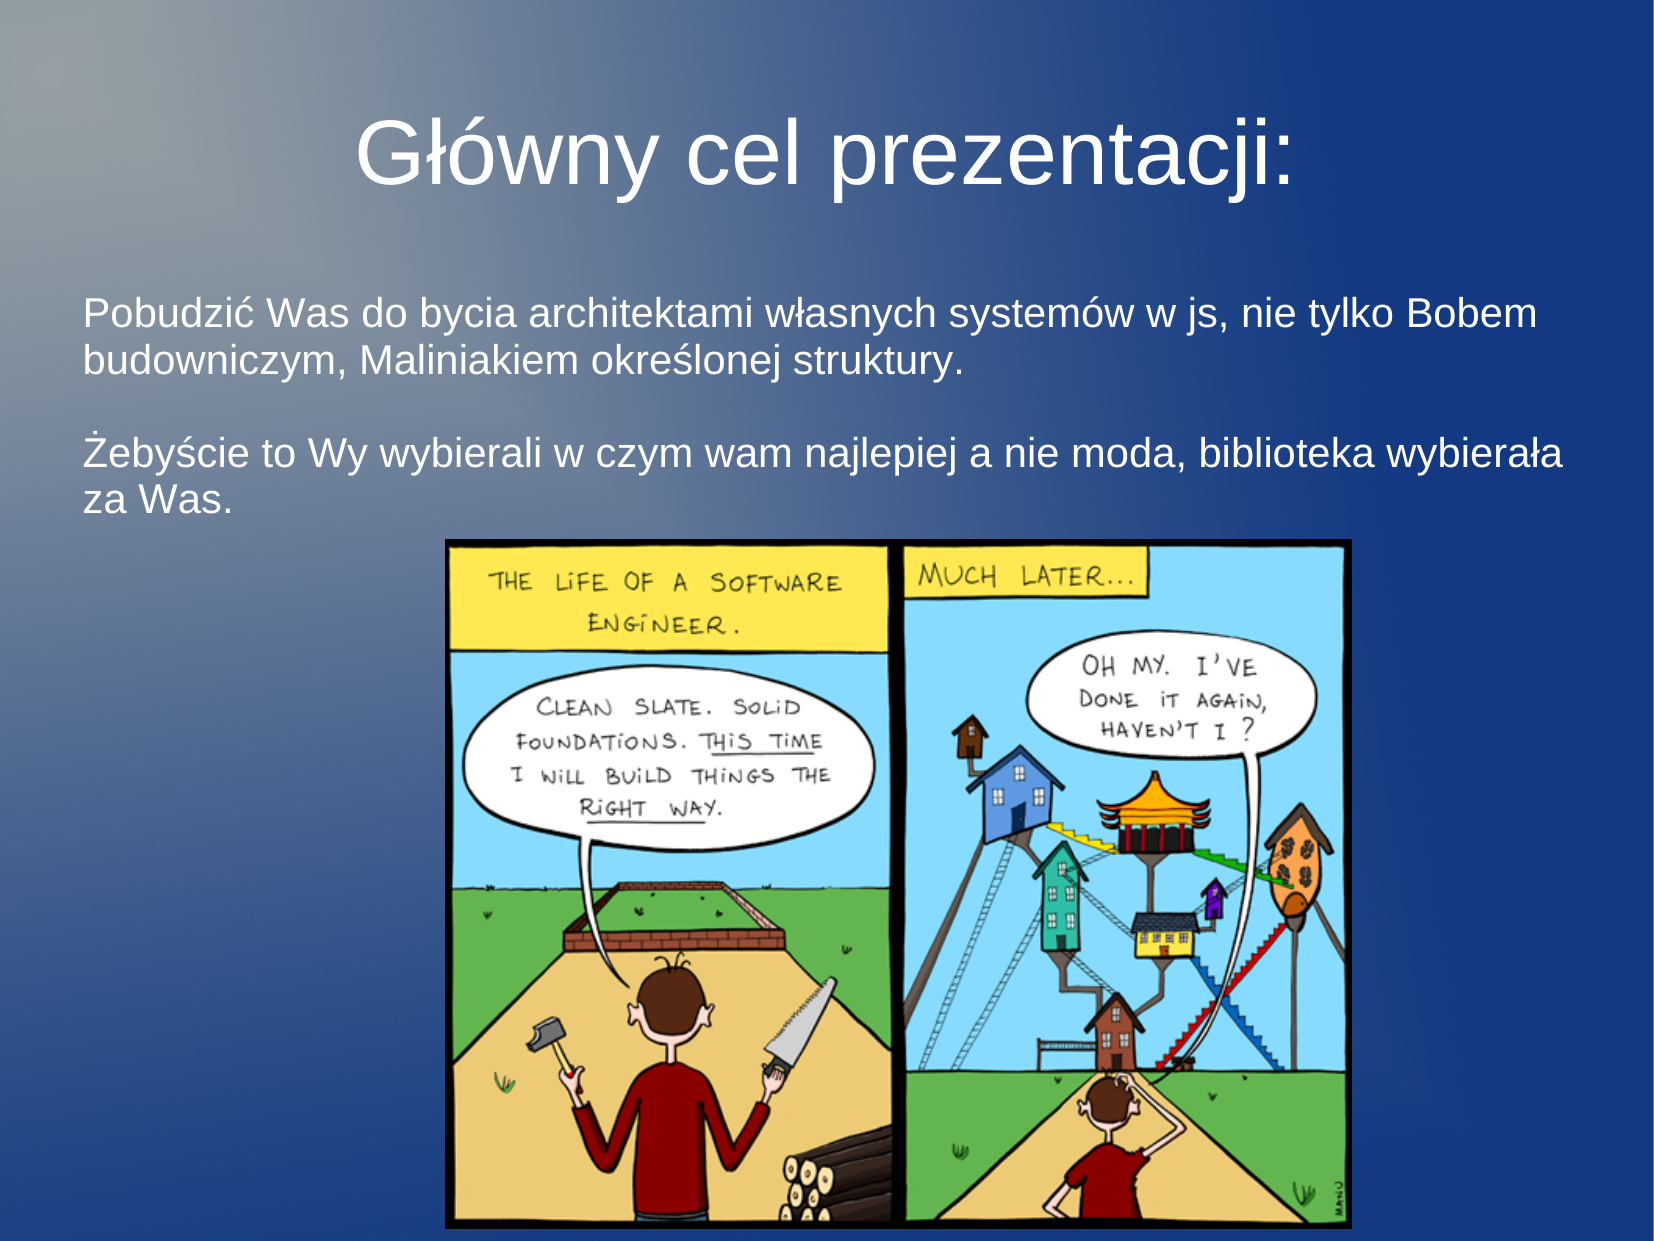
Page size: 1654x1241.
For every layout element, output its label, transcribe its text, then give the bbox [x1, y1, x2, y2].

list Pobudzić Was do bycia architektami własnych systemów w js, nie tylko Bobem budowniczym, Maliniakiem określonej struktury. Żebyście to Wy wybierali w czym wam najlepiej a nie moda, biblioteka wybierała za Was. [82, 290, 1571, 523]
picture [0, 0, 1654, 1241]
title Główny cel prezentacji: [82, 49, 1571, 257]
